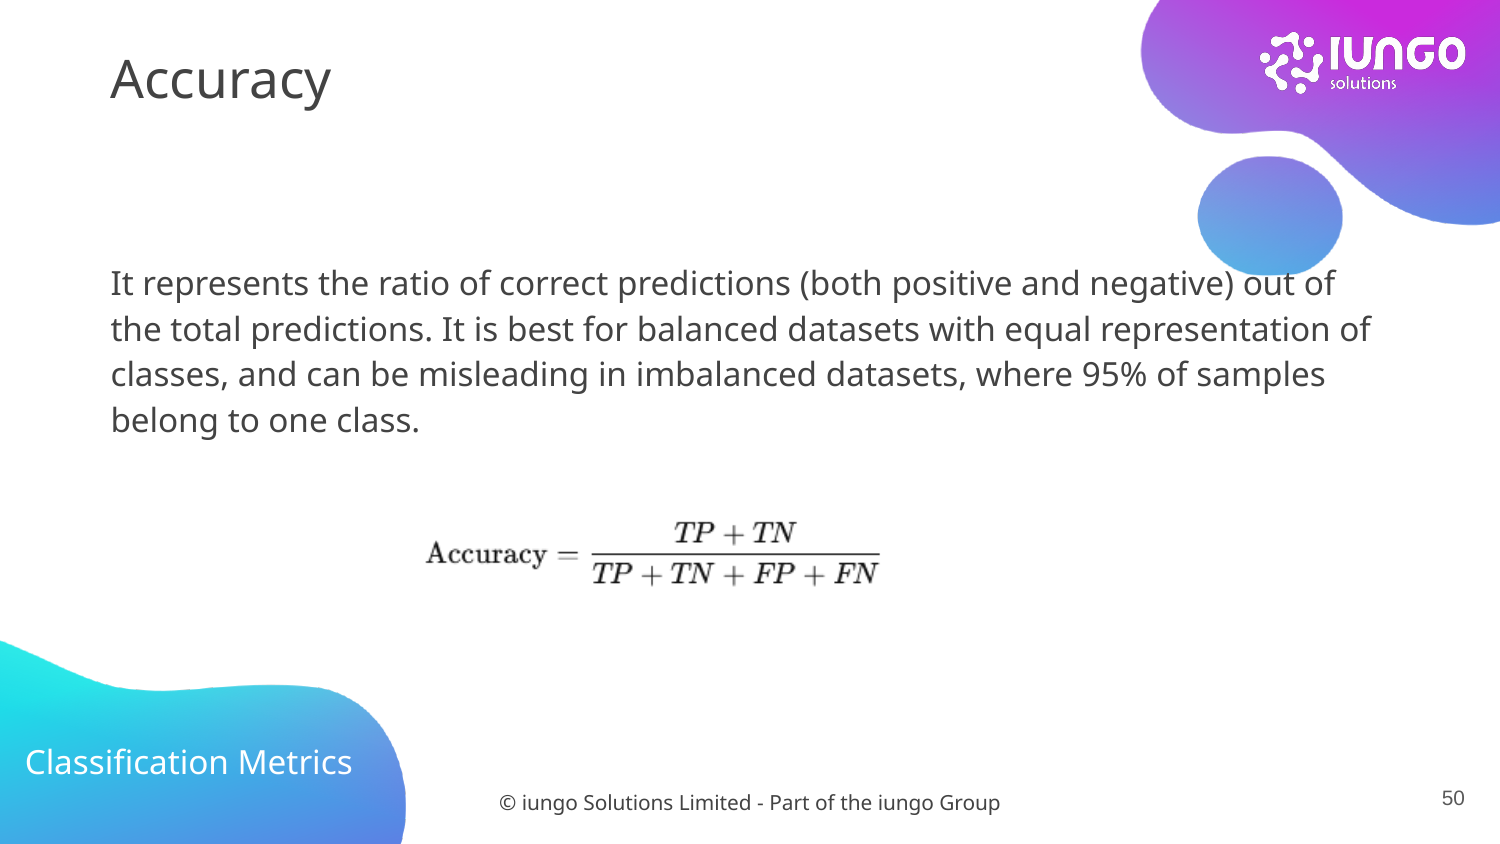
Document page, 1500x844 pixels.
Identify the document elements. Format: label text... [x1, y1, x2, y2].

picture [0, 0, 1500, 844]
list It represents the ratio of correct predictions (both positive and negative) out of the total predictions. It is best for balanced datasets with equal representation of classes, and can be misleading in imbalanced datasets, where 95% of samples belong to one class. [95, 240, 1390, 456]
slide_number <number> [1389, 764, 1480, 830]
subtitle Classification Metrics [9, 719, 411, 844]
title Accuracy [95, 30, 924, 125]
